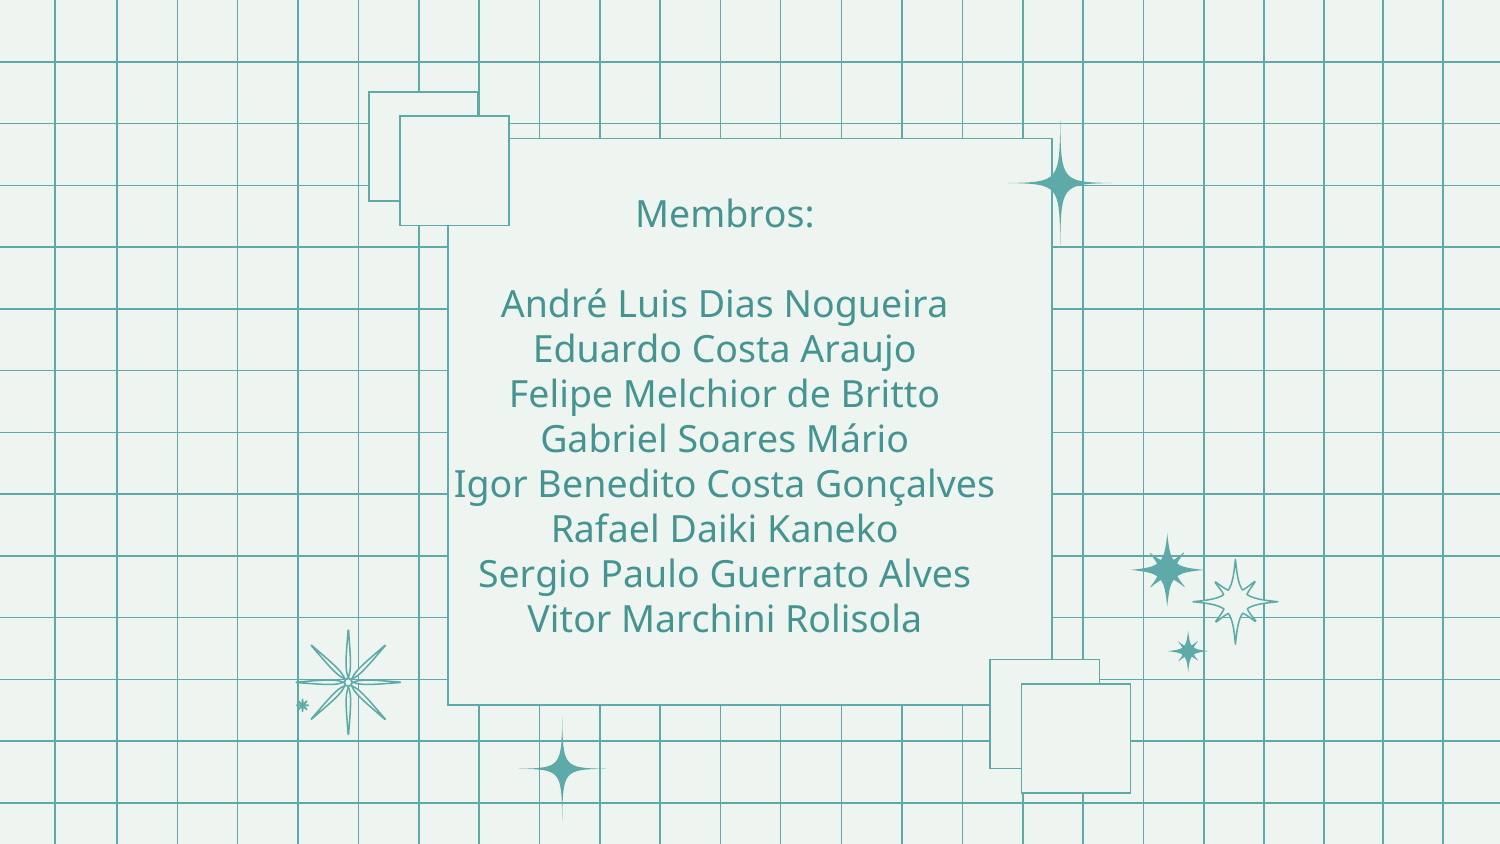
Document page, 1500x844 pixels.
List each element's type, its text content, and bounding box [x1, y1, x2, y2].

text_box [1008, 120, 1113, 247]
text_box [1167, 630, 1209, 672]
text_box [369, 92, 509, 225]
text_box [296, 699, 309, 712]
text_box [1130, 533, 1205, 607]
text_box [296, 630, 401, 735]
title Membros: André Luis Dias Nogueira Eduardo Costa Araujo Felipe Melchior de Britto Gabriel Soares Mário Igor Benedito Costa Gonçalves Rafael Daiki Kaneko Sergio Paulo Guerrato Alves Vitor Marchini Rolisola [448, 138, 1052, 706]
text_box [990, 660, 1131, 793]
text_box [1193, 559, 1278, 645]
